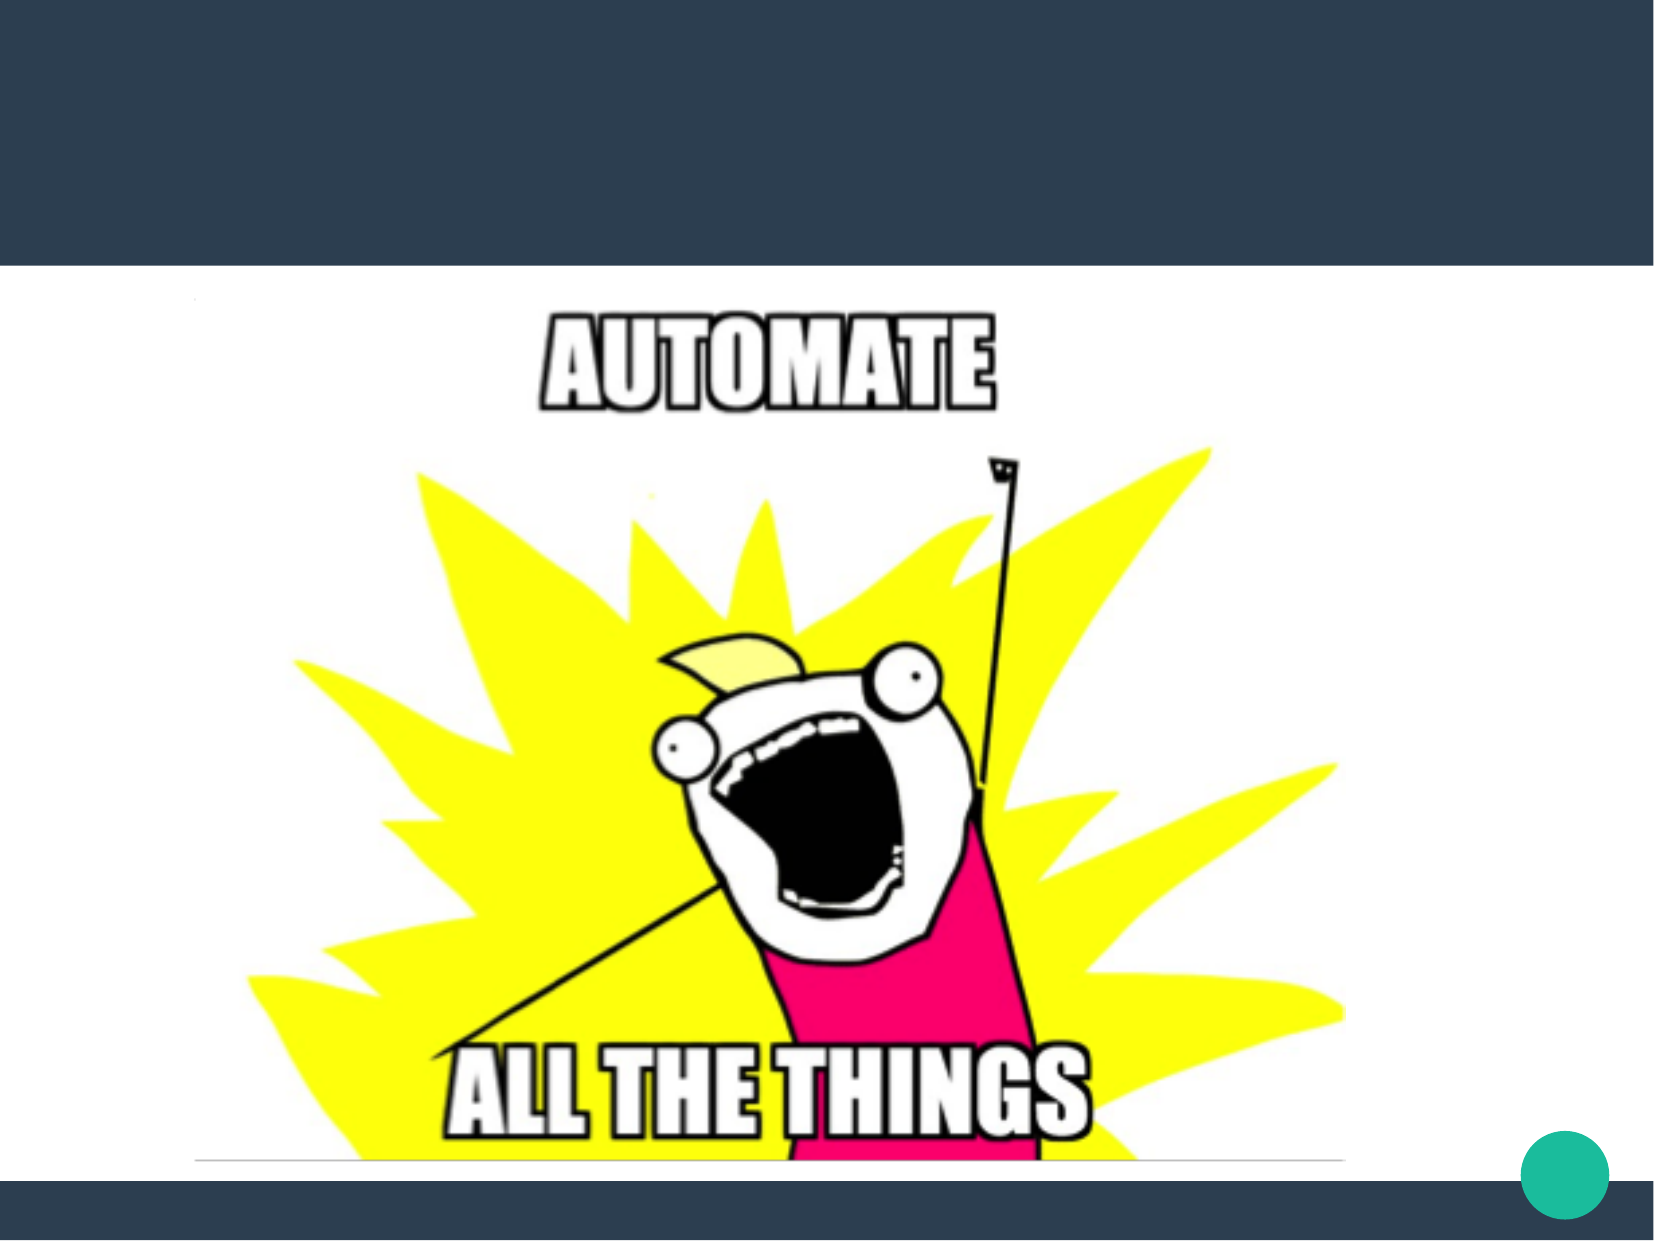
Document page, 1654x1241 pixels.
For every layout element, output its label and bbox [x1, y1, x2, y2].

picture [193, 298, 1346, 1164]
